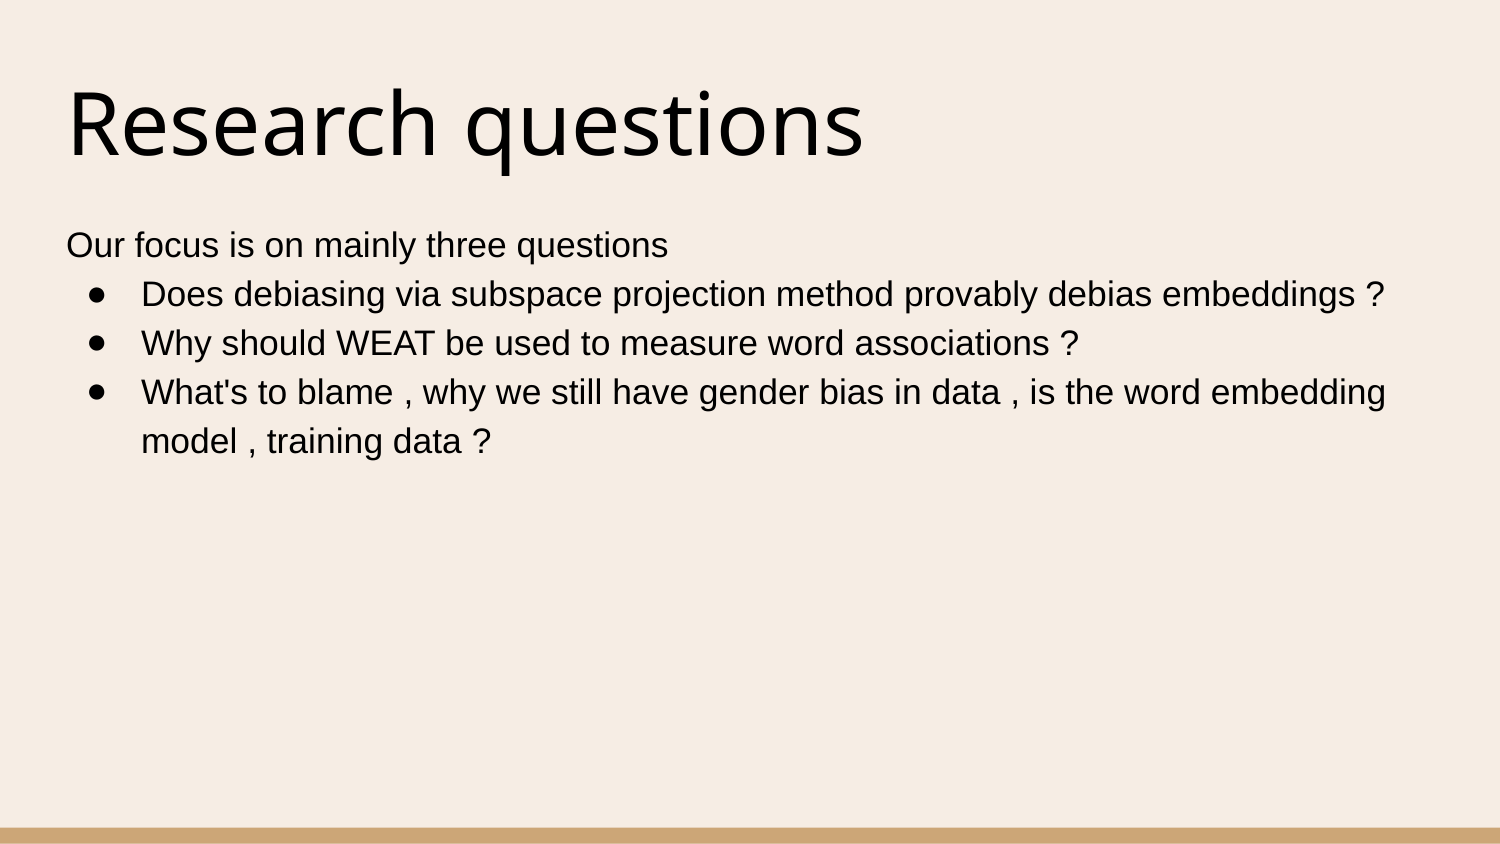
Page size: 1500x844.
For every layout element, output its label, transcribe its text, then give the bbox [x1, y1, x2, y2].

title Research questions [51, 51, 1449, 189]
list Our focus is on mainly three questions Does debiasing via subspace projection method provably debias embeddings ? Why should WEAT be used to measure word associations ? What's to blame , why we still have gender bias in data , is the word embedding model , training data ? [51, 200, 1449, 752]
